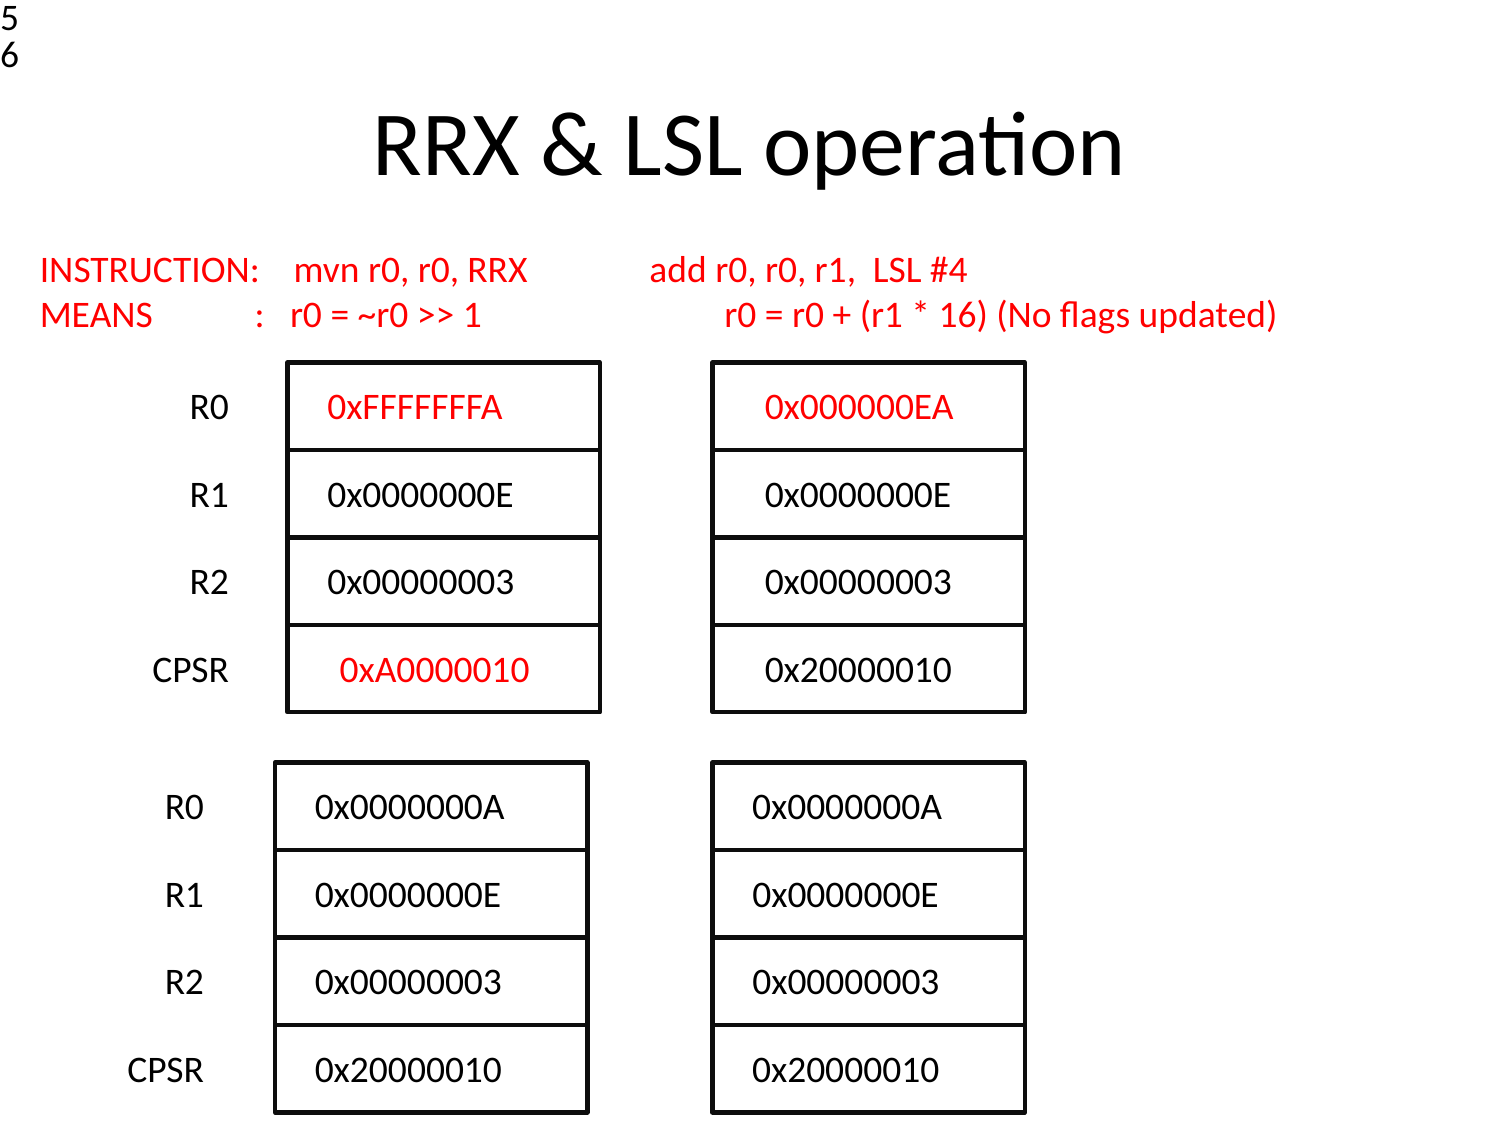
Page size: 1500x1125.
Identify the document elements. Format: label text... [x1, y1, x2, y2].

text_box R1 [174, 462, 250, 523]
text_box 0xFFFFFFFA [312, 374, 563, 435]
text_box R0 [174, 374, 250, 435]
text_box 0x0000000A [299, 774, 525, 835]
text_box 0x20000010 [299, 1037, 525, 1098]
text_box 0x20000010 [749, 637, 975, 698]
text_box 0x0000000A [737, 774, 963, 835]
text_box 0x0000000E [737, 862, 988, 923]
text_box 0x0000000E [300, 862, 550, 923]
text_box 0x0000000E [312, 462, 563, 523]
text_box INSTRUCTION: mvn r0, r0, RRX add r0, r0, r1, LSL #4 MEANS : r0 = ~r0 >> 1 r0 = r0 + (r1 * 16) (No flags updated) [24, 237, 1425, 343]
text_box R1 [149, 862, 225, 923]
text_box 0x00000003 [737, 949, 988, 1010]
text_box R2 [149, 949, 225, 1010]
text_box 0x00000003 [750, 549, 1000, 610]
text_box R0 [149, 774, 225, 835]
text_box CPSR [137, 637, 250, 698]
text_box 0x000000EA [750, 374, 1000, 435]
text_box 0x00000003 [300, 949, 550, 1010]
text_box R2 [174, 549, 250, 610]
title RRX & LSL operation [75, 45, 1425, 233]
text_box 0x00000003 [312, 549, 563, 610]
text_box 0xA0000010 [324, 637, 550, 698]
text_box 0x20000010 [737, 1037, 963, 1098]
text_box 0x0000000E [750, 462, 1000, 523]
text_box CPSR [112, 1037, 225, 1098]
